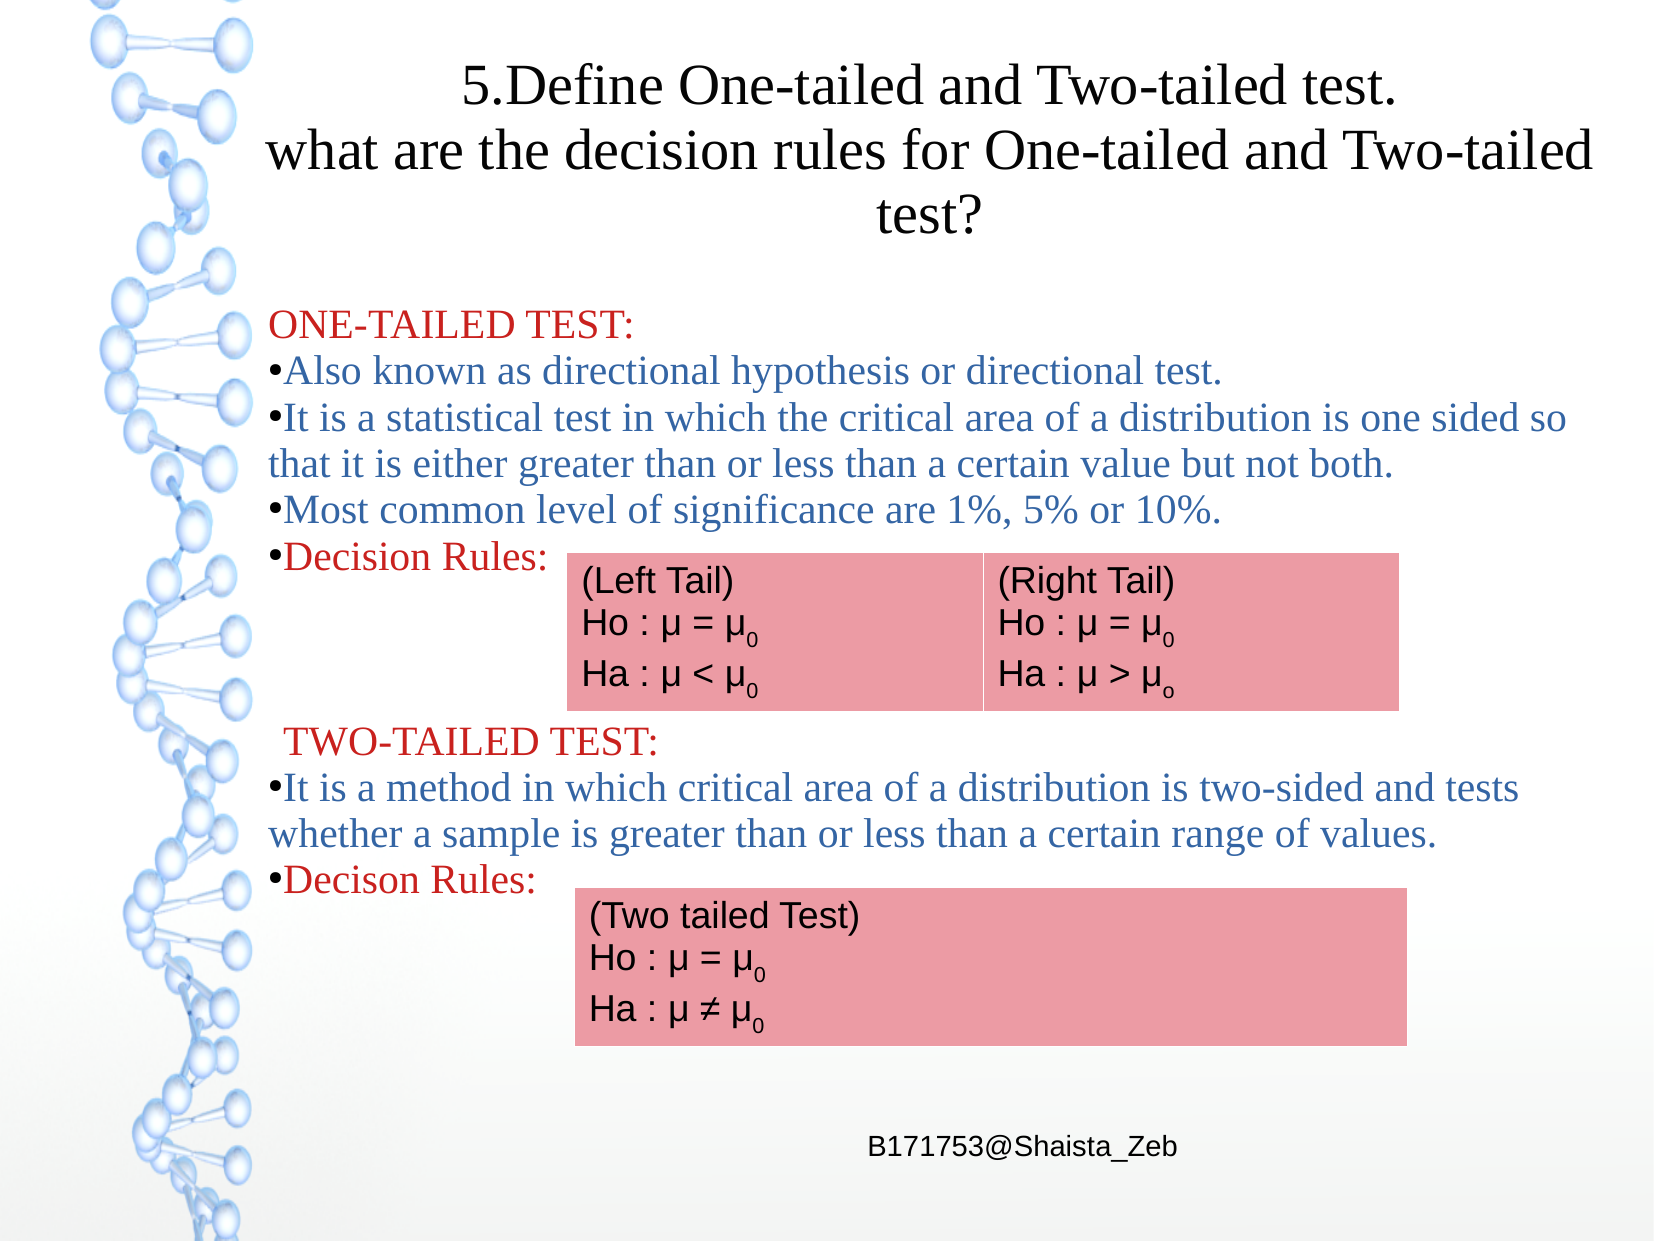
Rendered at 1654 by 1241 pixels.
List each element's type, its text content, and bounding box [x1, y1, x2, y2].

picture [0, 0, 1654, 1241]
table_header (Two tailed Test) Ho : μ = μ0 Ha : μ ≠ μ0 [575, 888, 1407, 1046]
table_header (Right Tail) Ho : μ = μ0 Ha : μ > μo [984, 553, 1399, 711]
table_header (Left Tail) Ho : μ = μ0 Ha : μ < μ0 [567, 553, 983, 711]
subtitle ONE-TAILED TEST: Also known as directional hypothesis or directional test. It is a statistical test in which the critical area of a distribution is one sided so that it is either greater than or less than a certain value but not both. Most common level of significance are 1%, 5% or 10%. Decision Rules: TWO-TAILED TEST: It is a method in which critical area of a distribution is two-sided and tests whether a sample is greater than or less than a certain range of values. Decison Rules: [268, 301, 1597, 1021]
title 5.Define One-tailed and Two-tailed test. what are the decision rules for One-tailed and Two-tailed test? [265, 47, 1595, 252]
